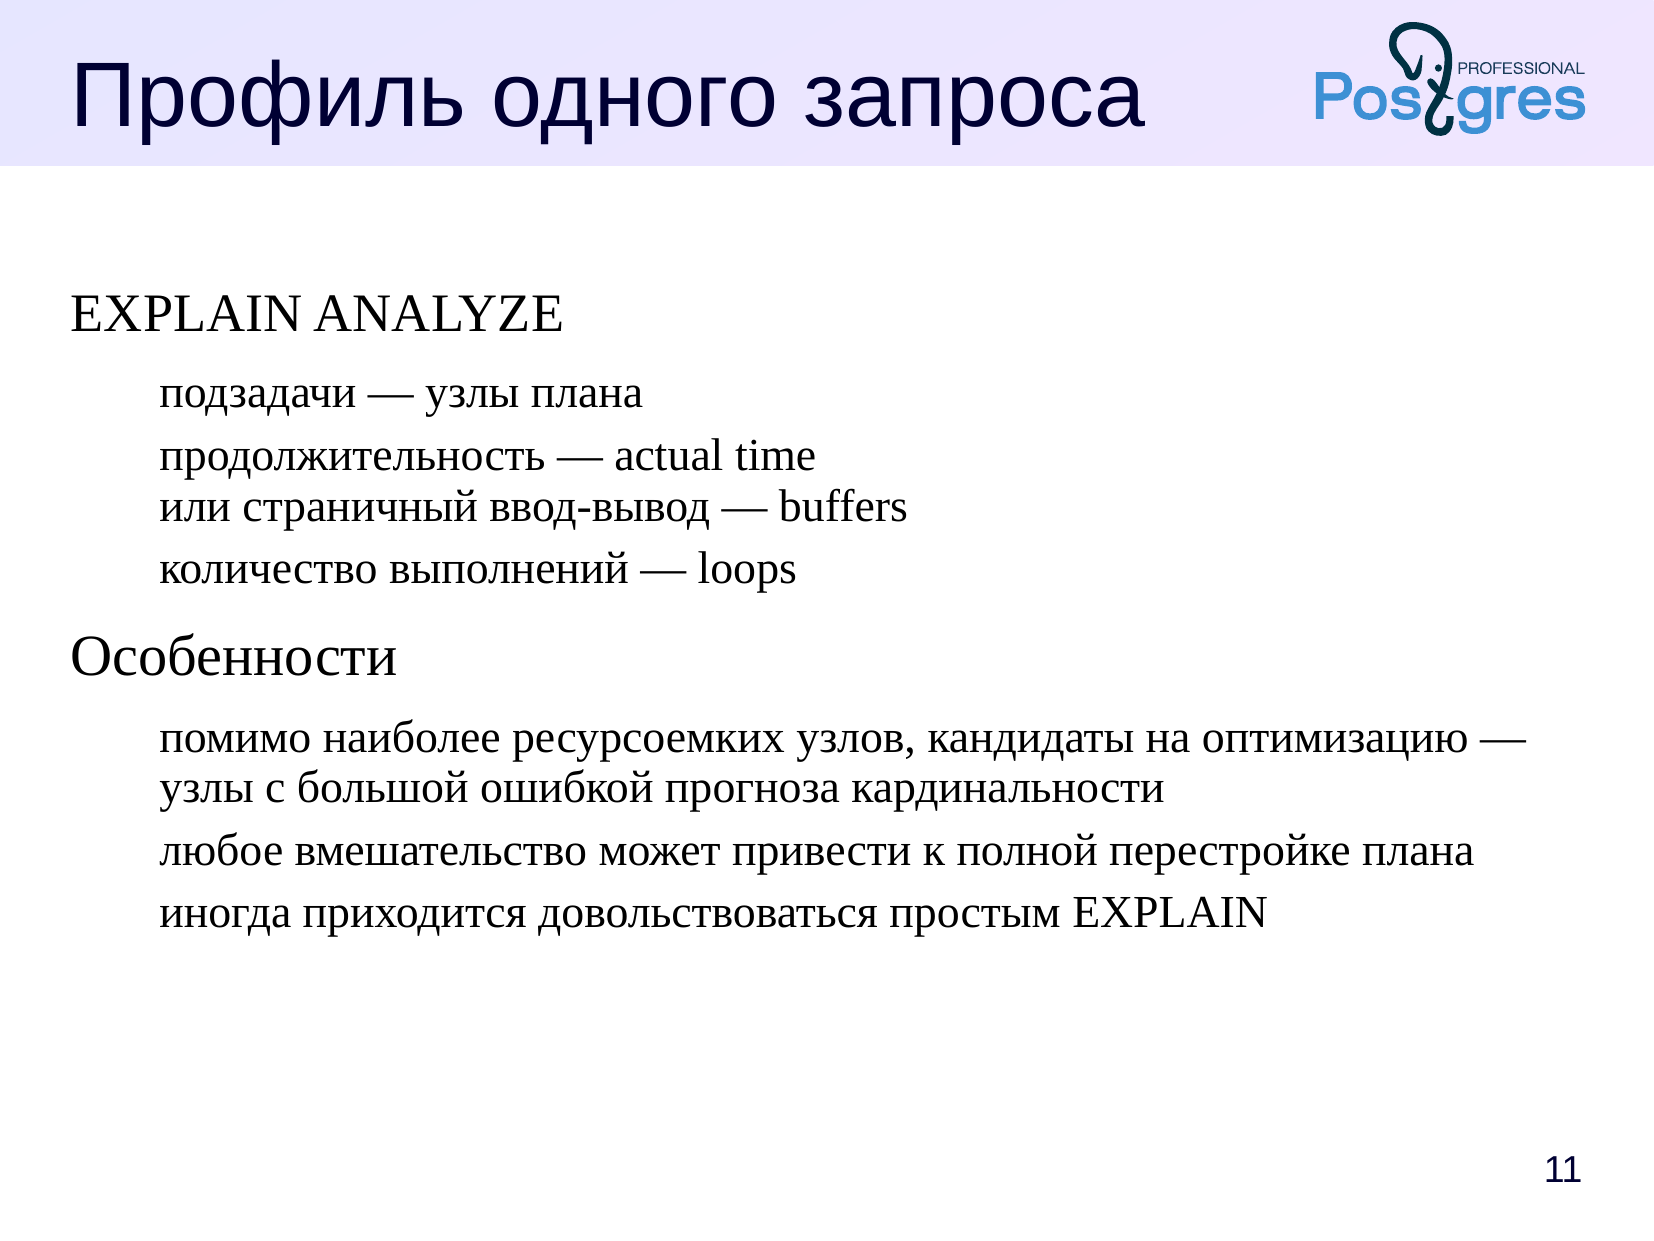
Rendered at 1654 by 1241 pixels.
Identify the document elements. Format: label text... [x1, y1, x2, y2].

list EXPLAIN ANALYZE подзадачи — узлы плана продолжительность — actual time или страничный ввод-вывод — buffers количество выполнений — loops Особенности помимо наиболее ресурсоемких узлов, кандидаты на оптимизацию — узлы с большой ошибкой прогноза кардинальности любое вмешательство может привести к полной перестройке плана иногда приходится довольствоваться простым EXPLAIN [70, 283, 1583, 1141]
title Профиль одного запроса [70, 43, 1241, 147]
